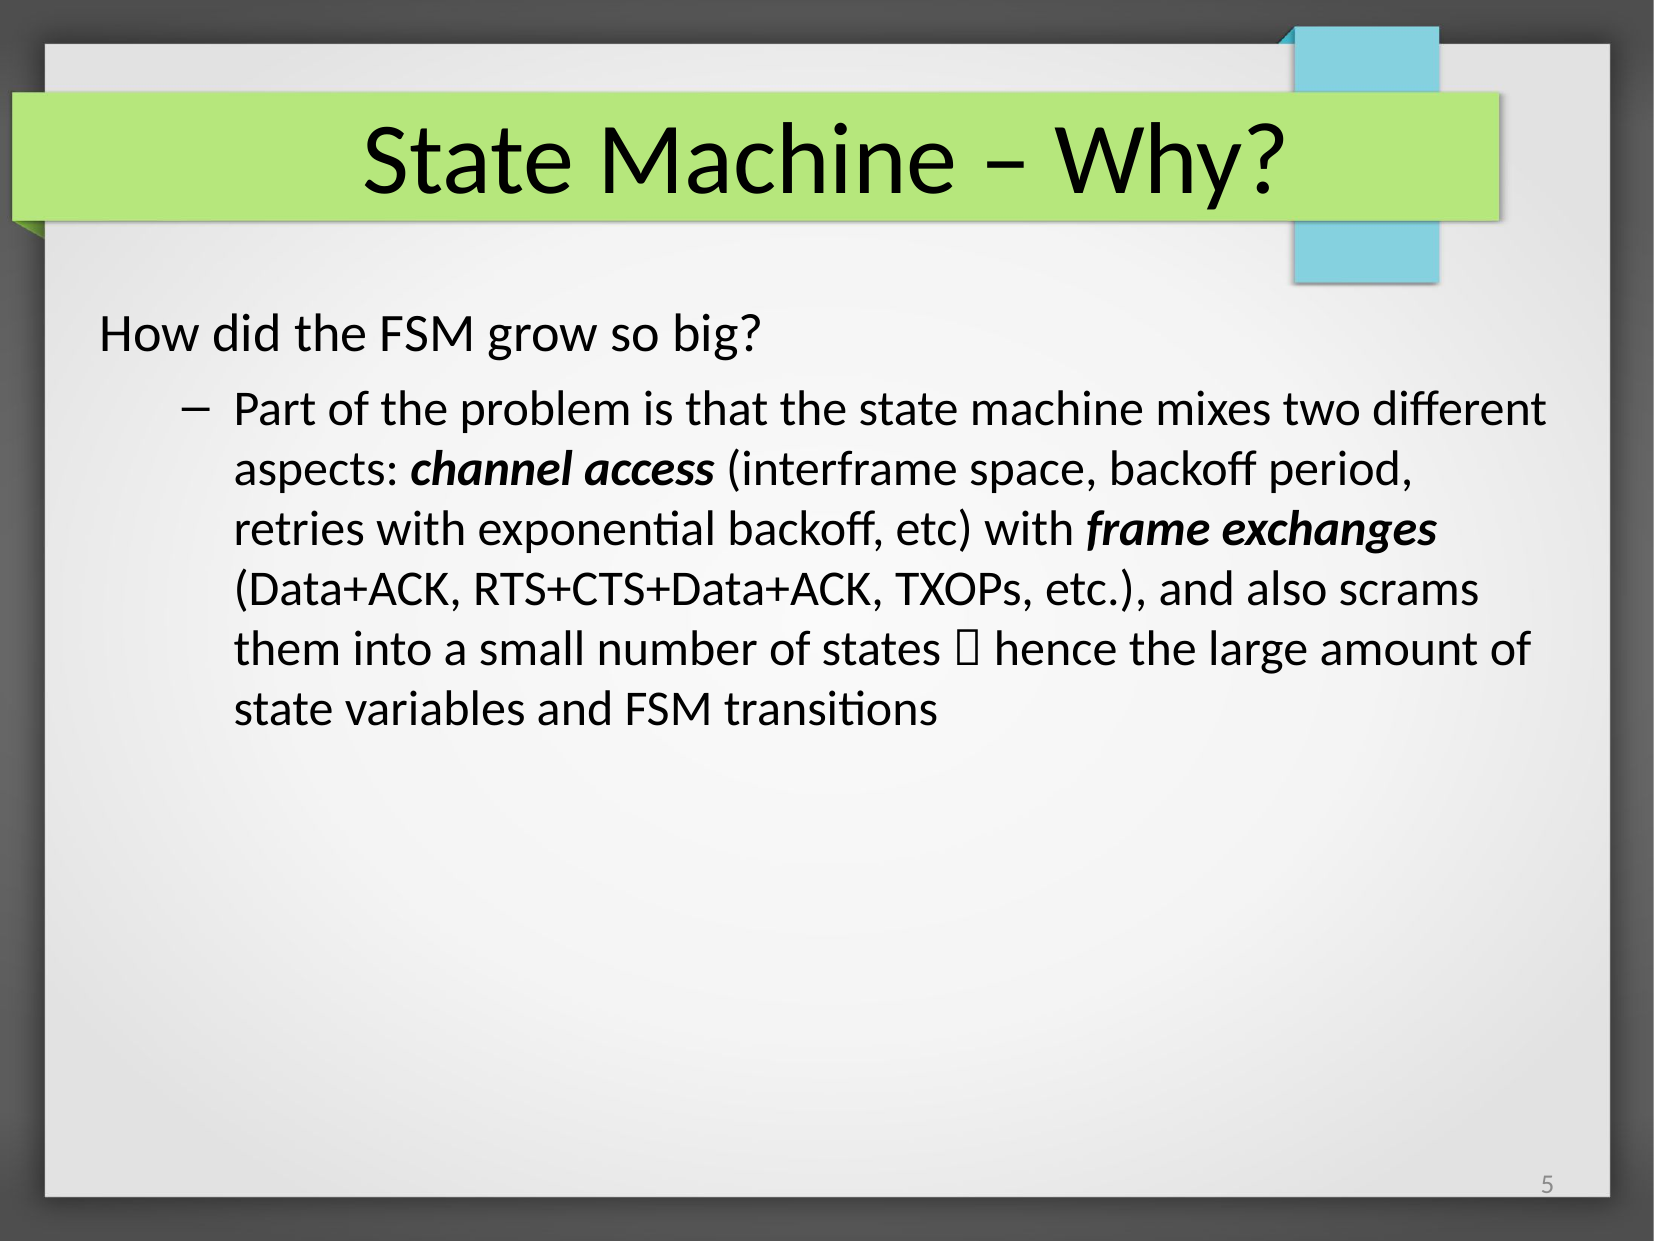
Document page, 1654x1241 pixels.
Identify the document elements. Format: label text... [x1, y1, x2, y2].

picture [0, 0, 1654, 1241]
slide_number <number> [1185, 1149, 1571, 1216]
title State Machine – Why? [82, 49, 1571, 257]
list How did the FSM grow so big? Part of the problem is that the state machine mixes two different aspects: channel access (interframe space, backoff period, retries with exponential backoff, etc) with frame exchanges (Data+ACK, RTS+CTS+Data+ACK, TXOPs, etc.), and also scrams them into a small number of states  hence the large amount of state variables and FSM transitions [82, 289, 1571, 1108]
